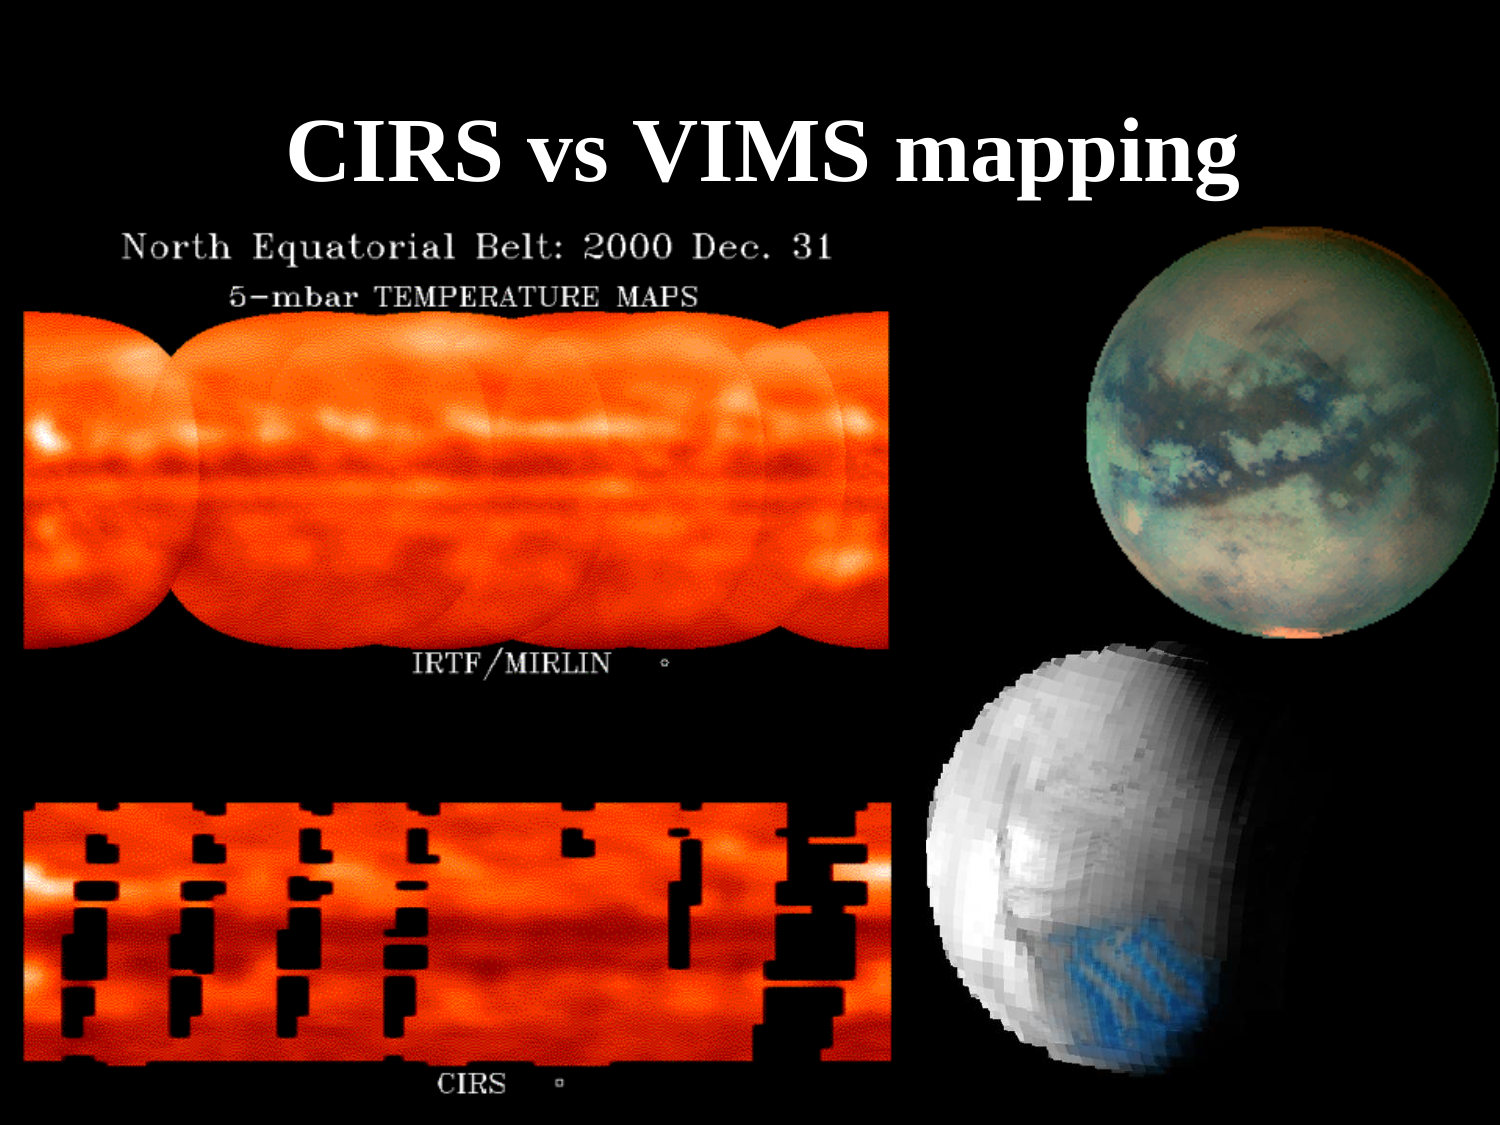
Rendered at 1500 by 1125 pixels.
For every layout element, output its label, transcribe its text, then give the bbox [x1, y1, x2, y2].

picture [0, 223, 1500, 1125]
title CIRS vs VIMS mapping [76, 66, 1451, 254]
